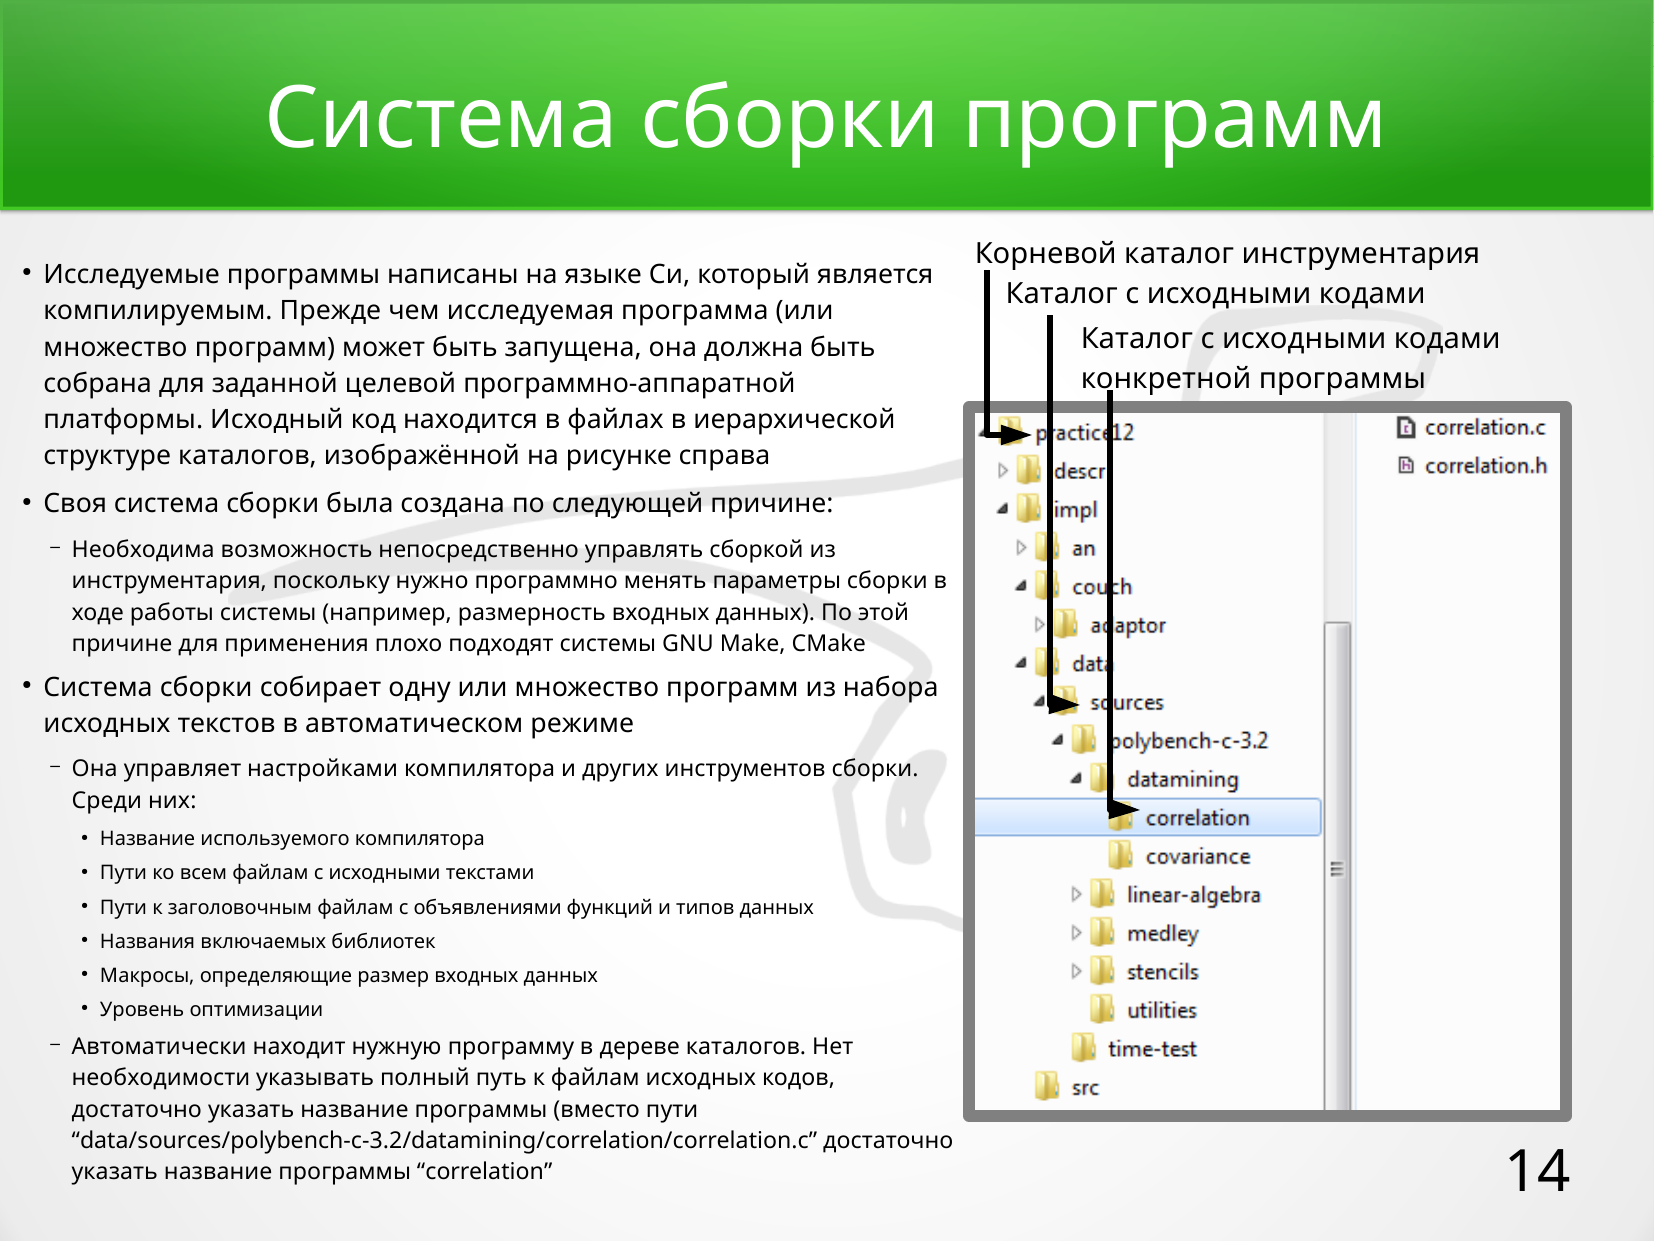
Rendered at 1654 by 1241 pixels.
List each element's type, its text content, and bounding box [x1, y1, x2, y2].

text_box Корневой каталог инструментария [960, 225, 1455, 275]
list Исследуемые программы написаны на языке Си, который является компилируемым. Прежде чем исследуемая программа (или множество программ) может быть запущена, она должна быть собрана для заданной целевой программно-аппаратной платформы. Исходный код находится в файлах в иерархической структуре каталогов, изображённой на рисунке справа Своя система сборки была создана по следующей причине: Необходима возможность непосредственно управлять сборкой из инструментария, поскольку нужно программно менять параметры сборки в ходе работы системы (например, размерность входных данных). По этой причине для применения плохо подходят системы GNU Make, CMake Система сборки собирает одну или множество программ из набора исходных текстов в автоматическом режиме Она управляет настройками компилятора и других инструментов сборки. Среди них: Название используемого компилятора Пути ко всем файлам с исходными текстами Пути к заголовочным файлам с объявлениями функций и типов данных Названия включаемых библиотек Макросы, определяющие размер входных данных Уровень оптимизации Автоматически находит нужную программу в дереве каталогов. Нет необходимости указывать полный путь к файлам исходных кодов, достаточно указать название программы (вместо пути “data/sources/polybench-c-3.2/datamining/correlation/correlation.c” достаточно указать название программы “correlation” [15, 255, 961, 1201]
text_box Каталог с исходными кодами конкретной программы [1066, 310, 1621, 361]
picture [1410, 305, 1443, 310]
text_box Каталог с исходными кодами [990, 265, 1410, 316]
picture [961, 305, 984, 949]
title Система сборки программ [82, 49, 1571, 179]
picture [1053, 316, 1443, 401]
picture [990, 316, 1047, 401]
picture [975, 413, 1561, 1111]
